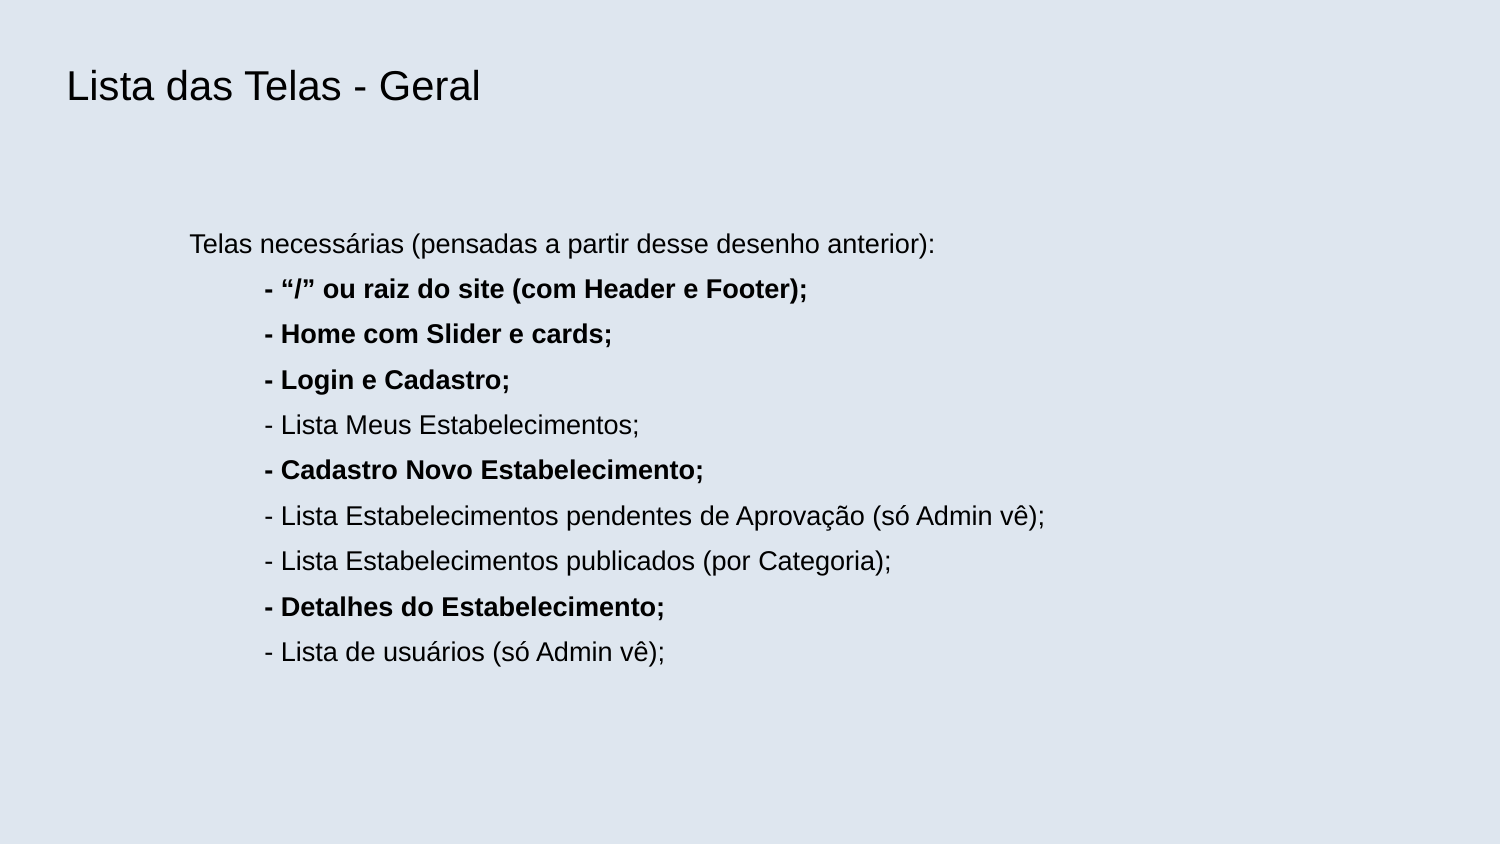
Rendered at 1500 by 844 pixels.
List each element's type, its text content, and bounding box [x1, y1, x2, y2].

title Lista das Telas - Geral [51, 48, 1449, 142]
text_box Telas necessárias (pensadas a partir desse desenho anterior): - “/” ou raiz do site (com Header e Footer); - Home com Slider e cards; - Login e Cadastro; - Lista Meus Estabelecimentos; - Cadastro Novo Estabelecimento; - Lista Estabelecimentos pendentes de Aprovação (só Admin vê); - Lista Estabelecimentos publicados (por Categoria); - Detalhes do Estabelecimento; - Lista de usuários (só Admin vê); [174, 206, 1286, 675]
